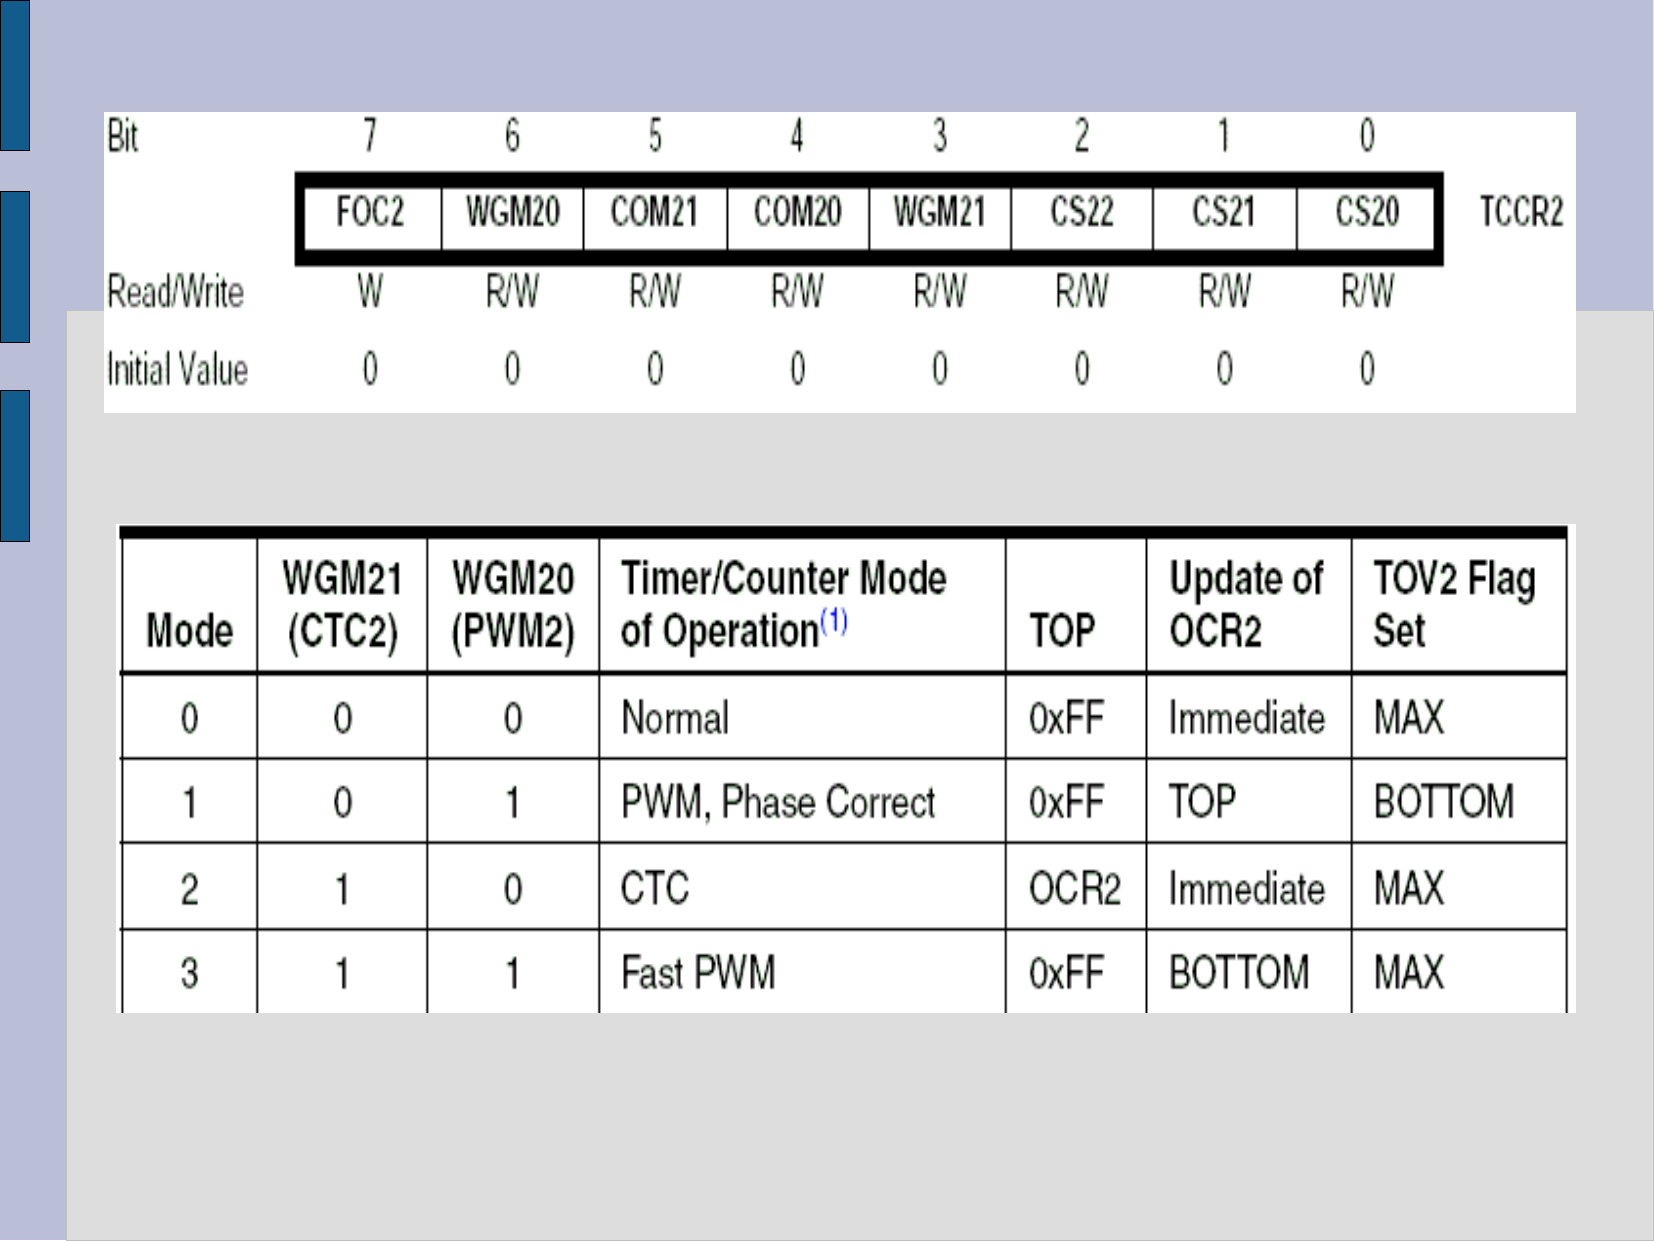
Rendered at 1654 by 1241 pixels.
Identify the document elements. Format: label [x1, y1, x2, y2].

picture [104, 112, 1576, 413]
picture [116, 524, 1576, 1013]
